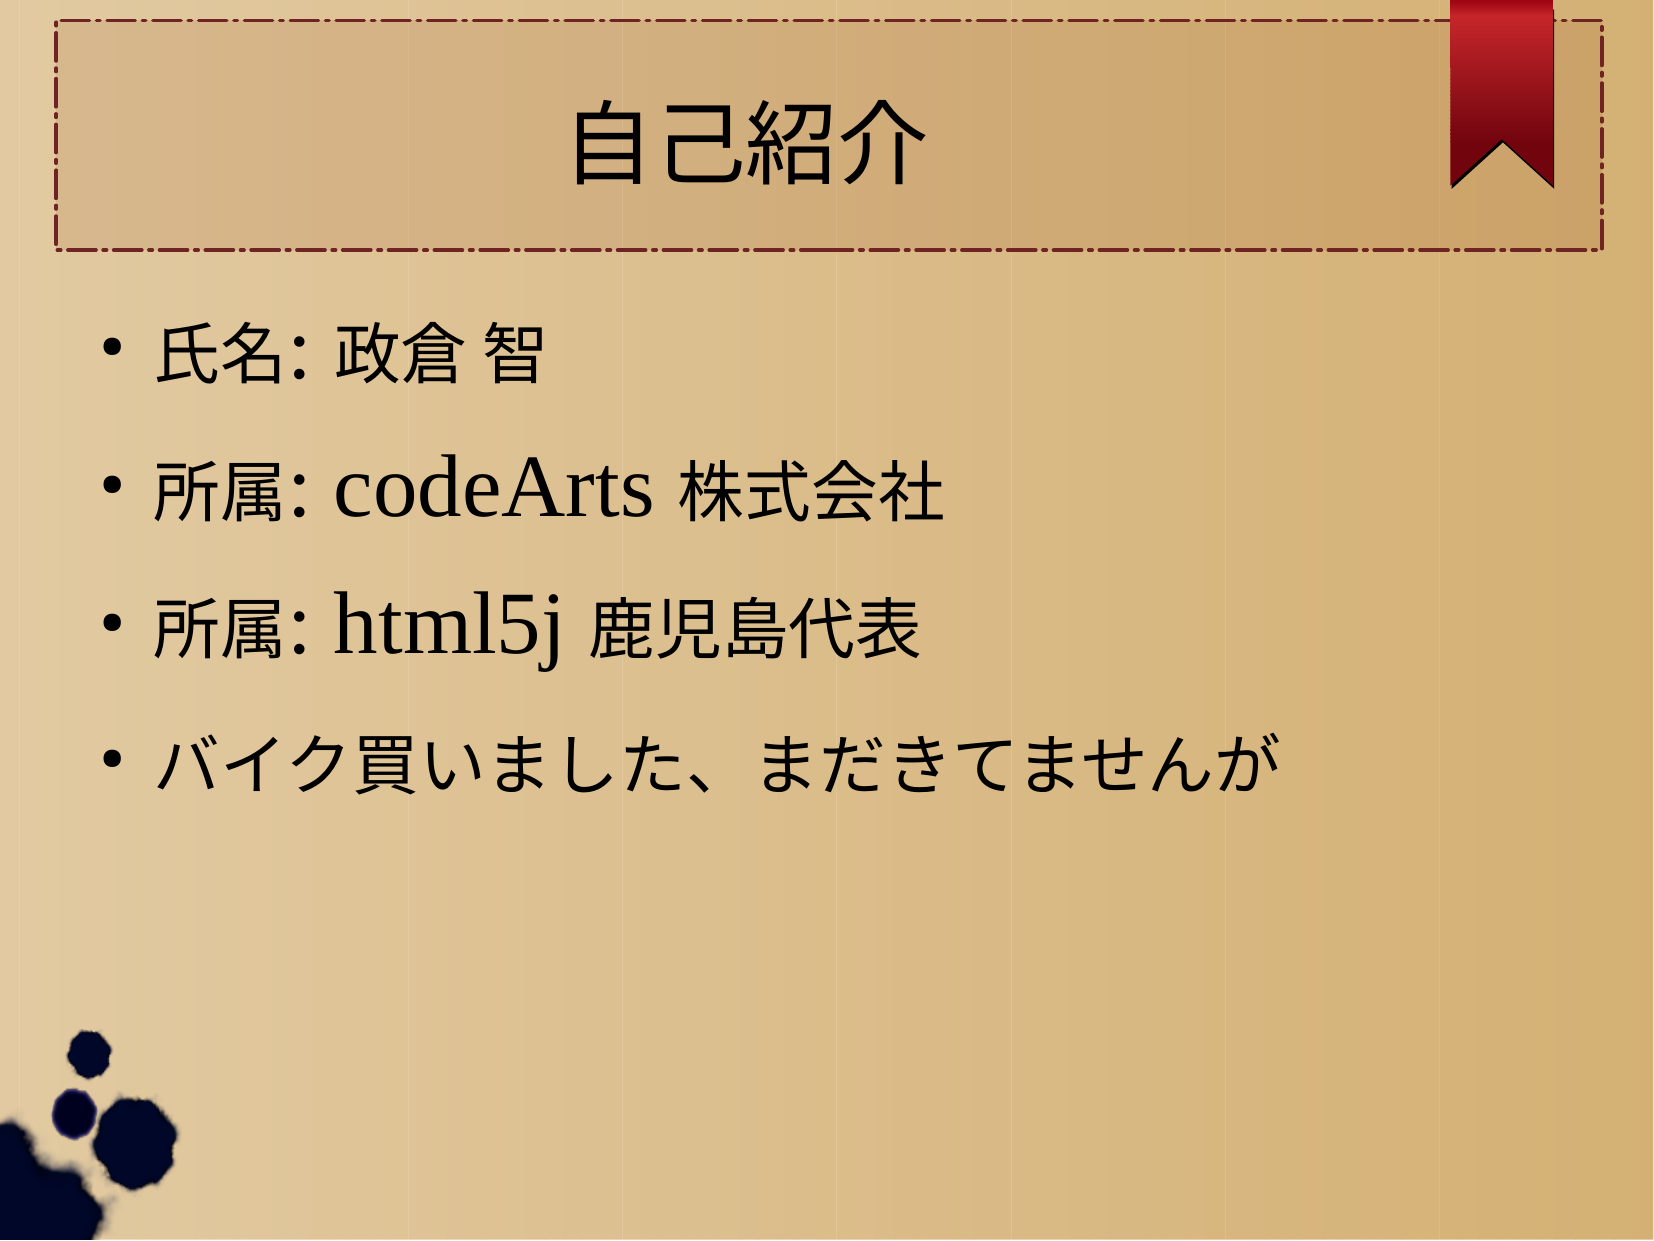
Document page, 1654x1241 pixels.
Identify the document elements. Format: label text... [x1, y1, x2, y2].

list 氏名: 政倉 智 所属: codeArts 株式会社 所属: html5j 鹿児島代表 バイク買いました、まだきてませんが [82, 299, 1571, 1019]
title 自己紹介 [82, 47, 1412, 229]
